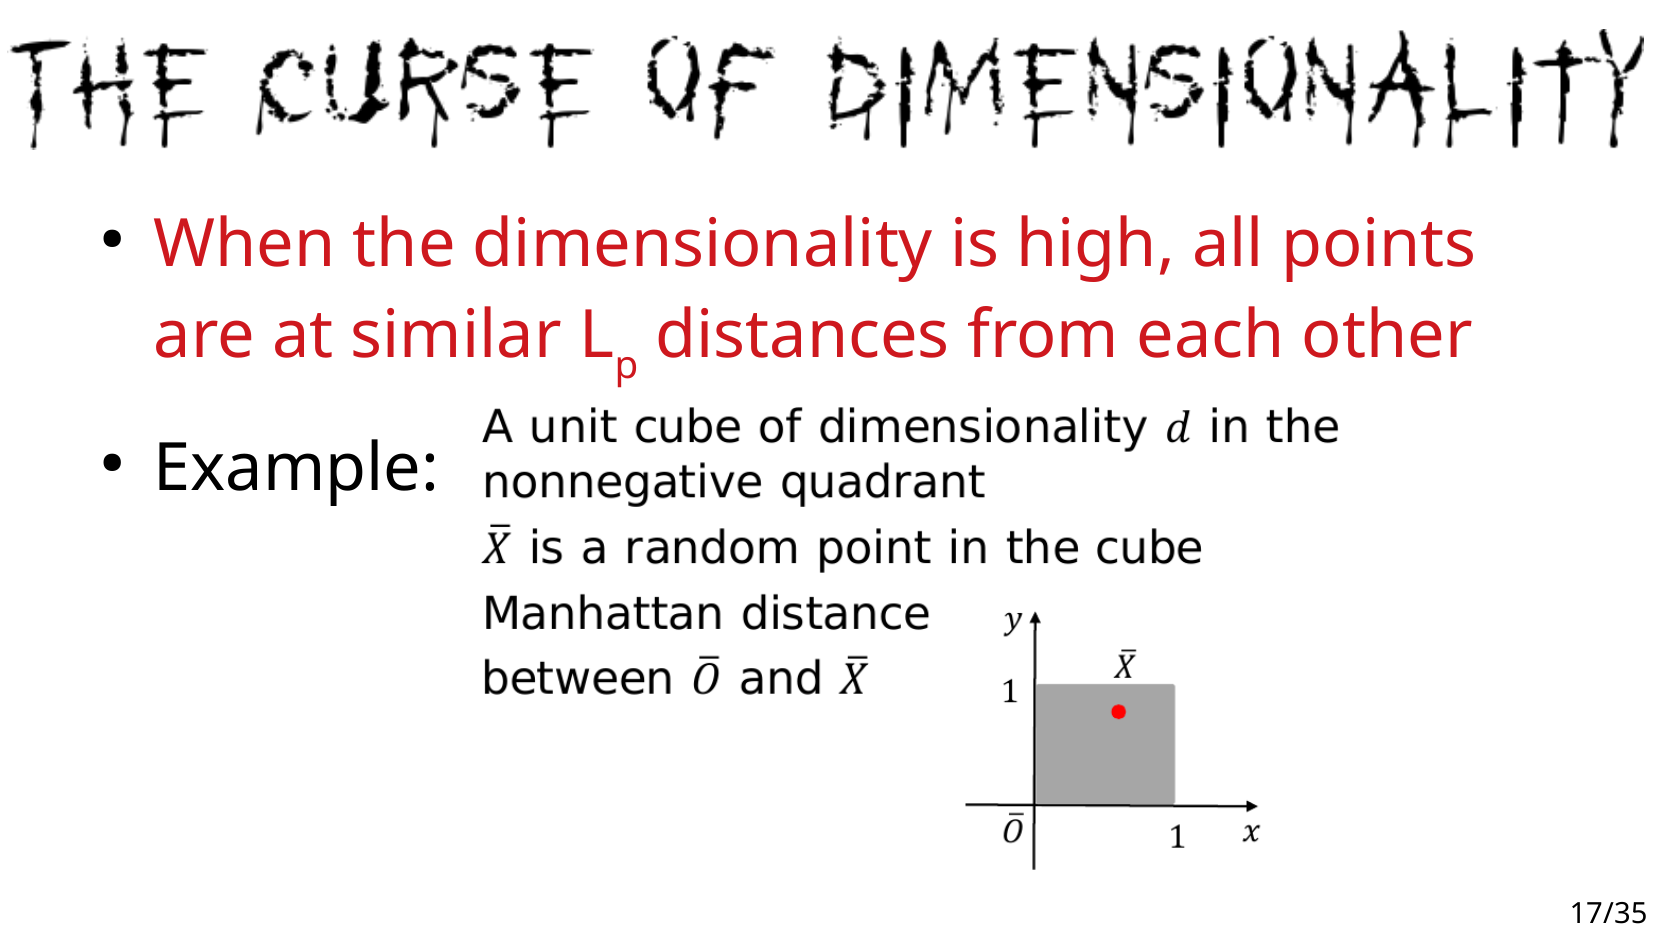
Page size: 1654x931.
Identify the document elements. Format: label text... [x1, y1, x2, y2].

list When the dimensionality is high, all points are at similar Lp distances from each other Example: [82, 195, 1571, 793]
picture [7, 29, 1644, 151]
picture [465, 389, 1377, 871]
